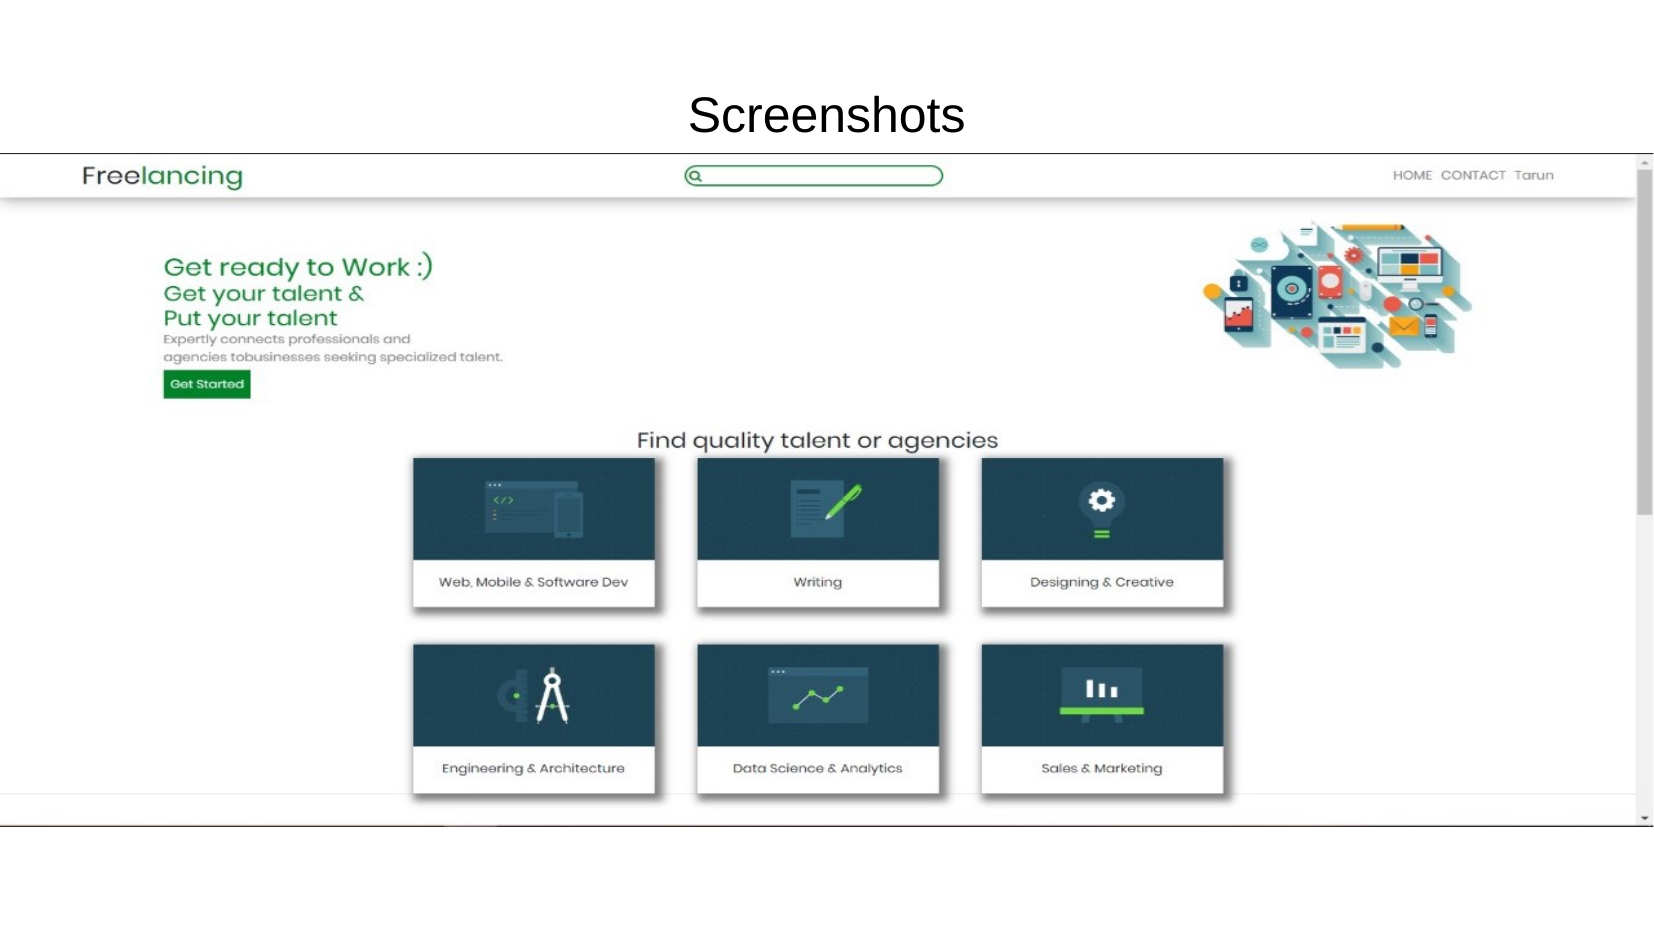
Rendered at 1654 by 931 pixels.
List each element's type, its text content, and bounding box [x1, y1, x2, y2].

picture [0, 153, 1654, 827]
title Screenshots [82, 37, 1571, 193]
